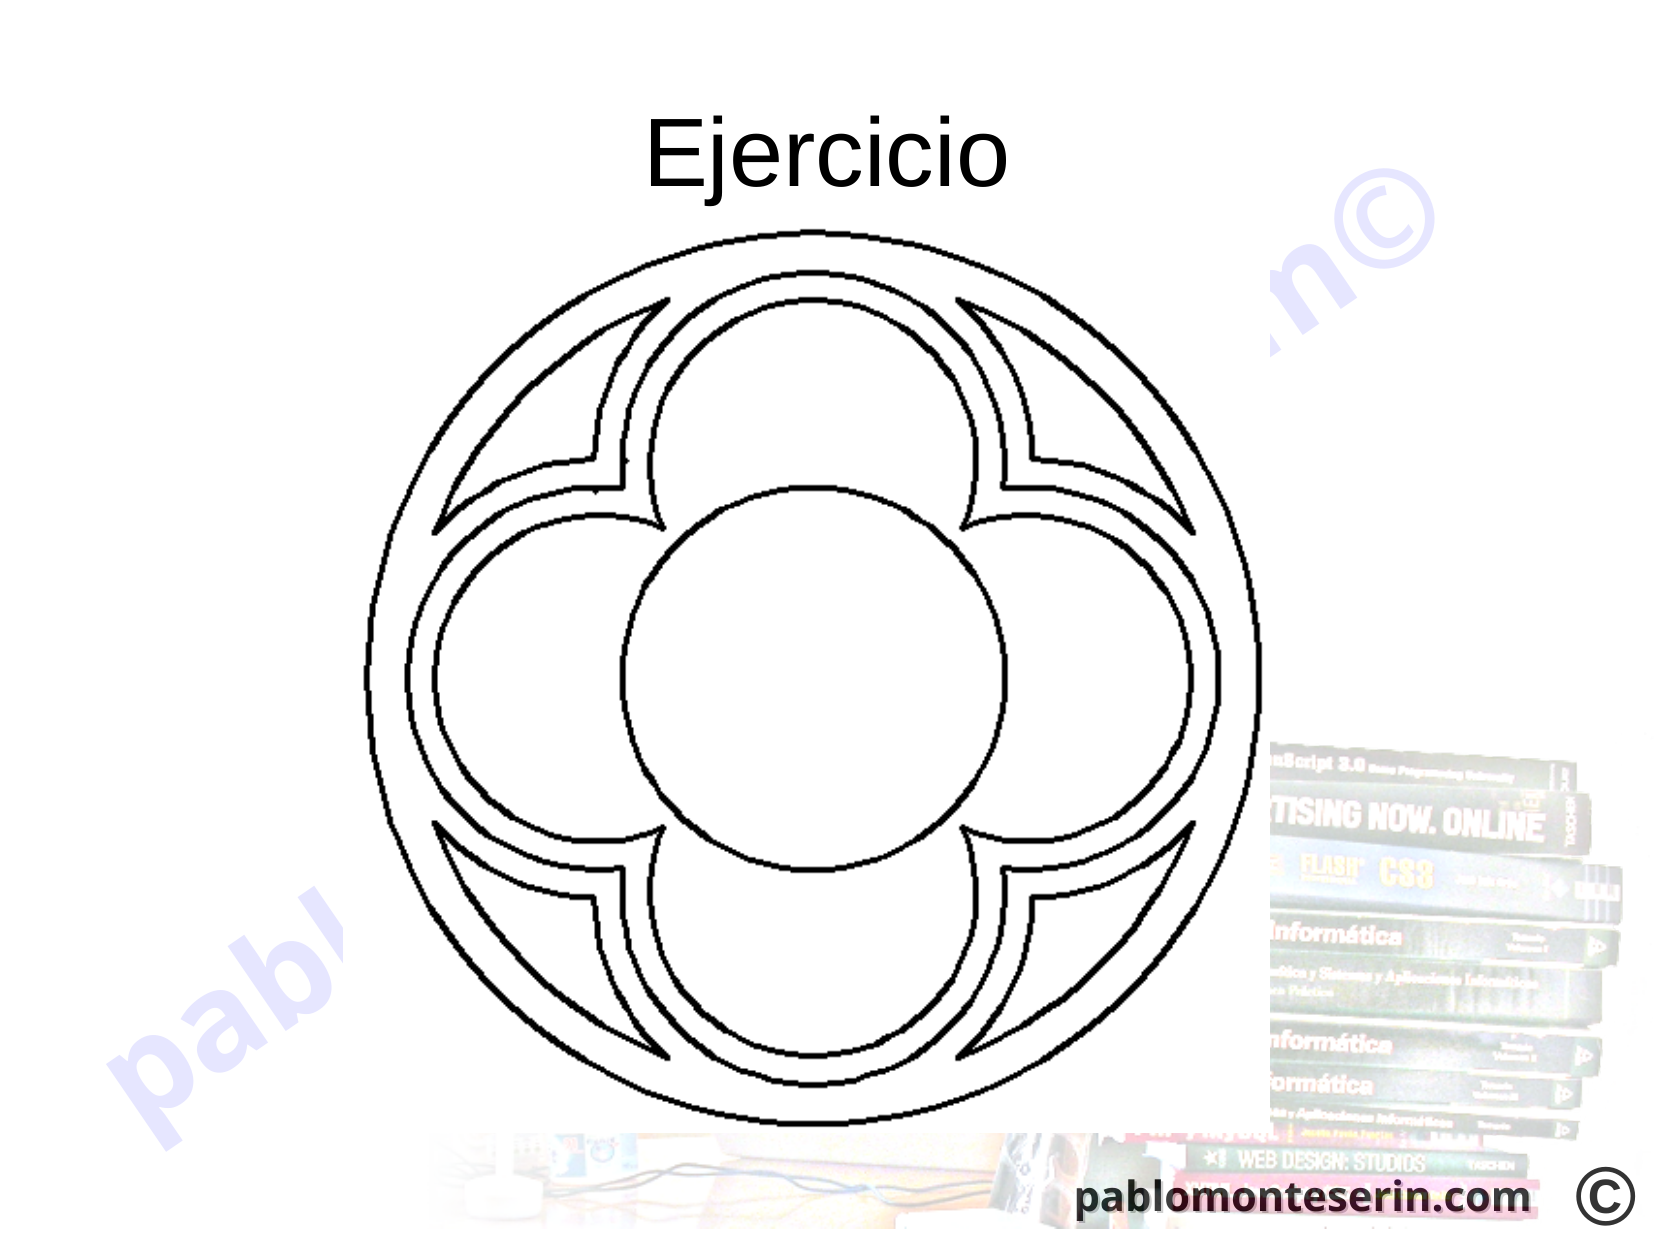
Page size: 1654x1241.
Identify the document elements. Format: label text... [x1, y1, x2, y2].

title Ejercicio [82, 49, 1571, 257]
picture [343, 222, 1654, 1229]
